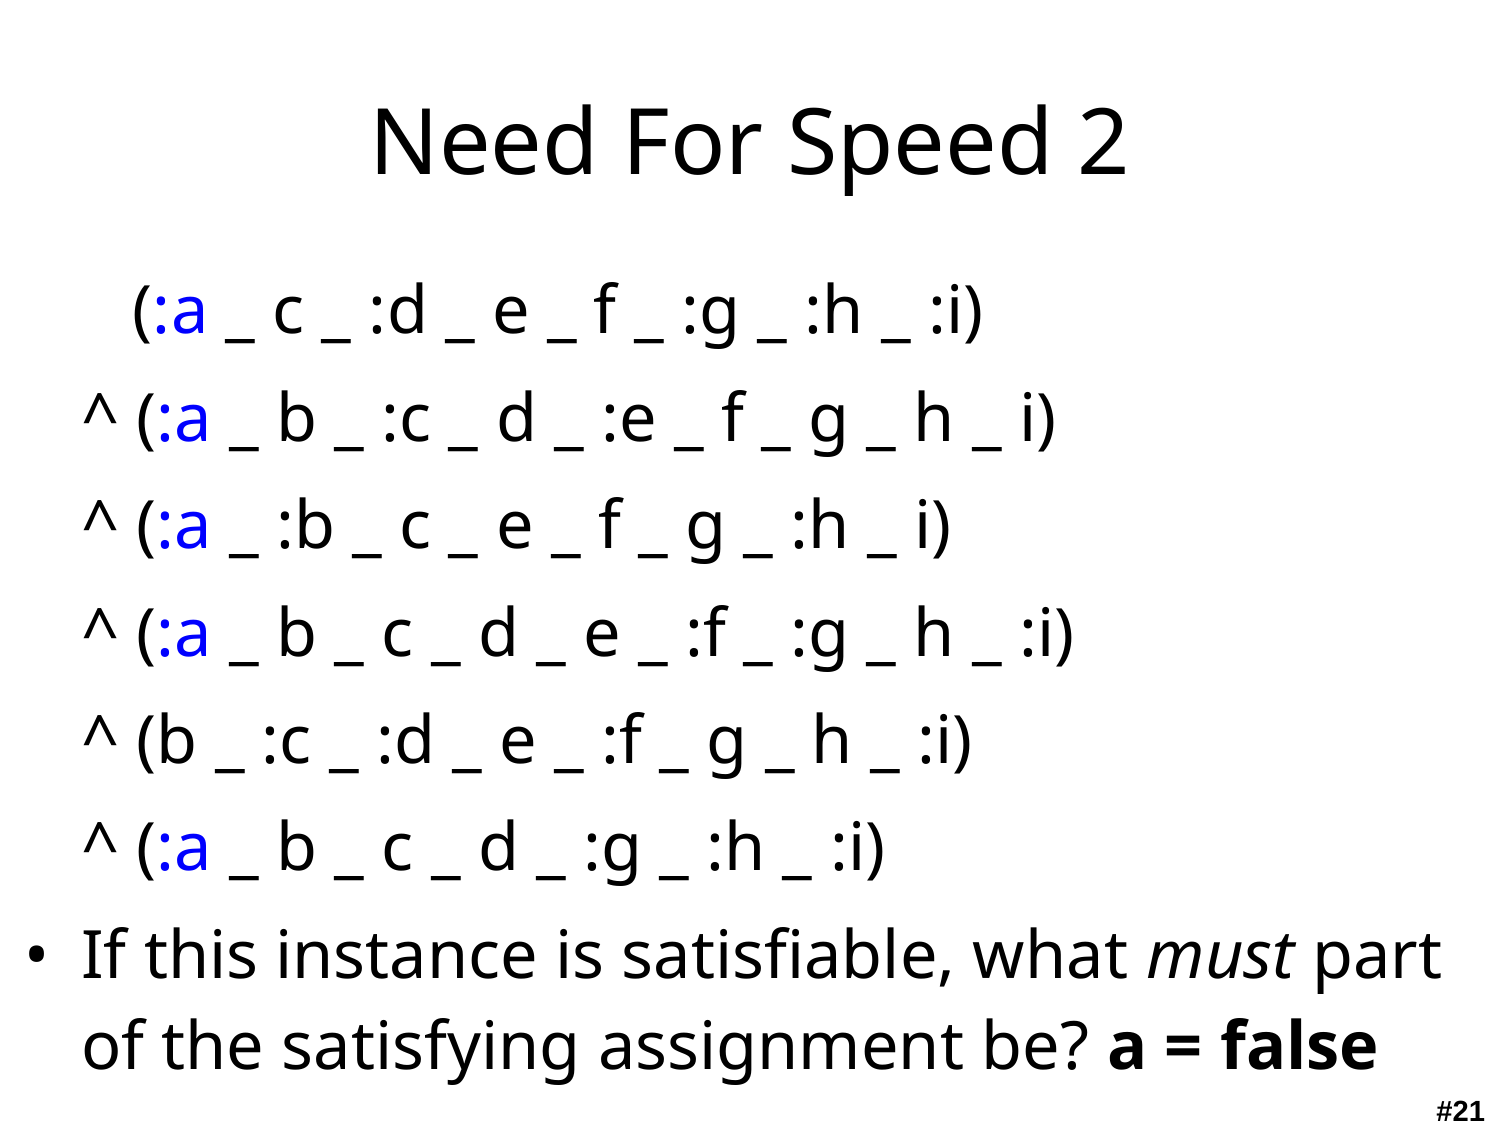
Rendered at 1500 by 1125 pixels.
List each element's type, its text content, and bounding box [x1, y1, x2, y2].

title Need For Speed 2 [24, 45, 1476, 233]
list (:a _ c _ :d _ e _ f _ :g _ :h _ :i) ^ (:a _ b _ :c _ d _ :e _ f _ g _ h _ i) ^ (:a _ :b _ c _ e _ f _ g _ :h _ i) ^ (:a _ b _ c _ d _ e _ :f _ :g _ h _ :i) ^ (b _ :c _ :d _ e _ :f _ g _ h _ :i) ^ (:a _ b _ c _ d _ :g _ :h _ :i) If this instance is satisfiable, what must part of the satisfying assignment be? a = false [24, 262, 1476, 1101]
